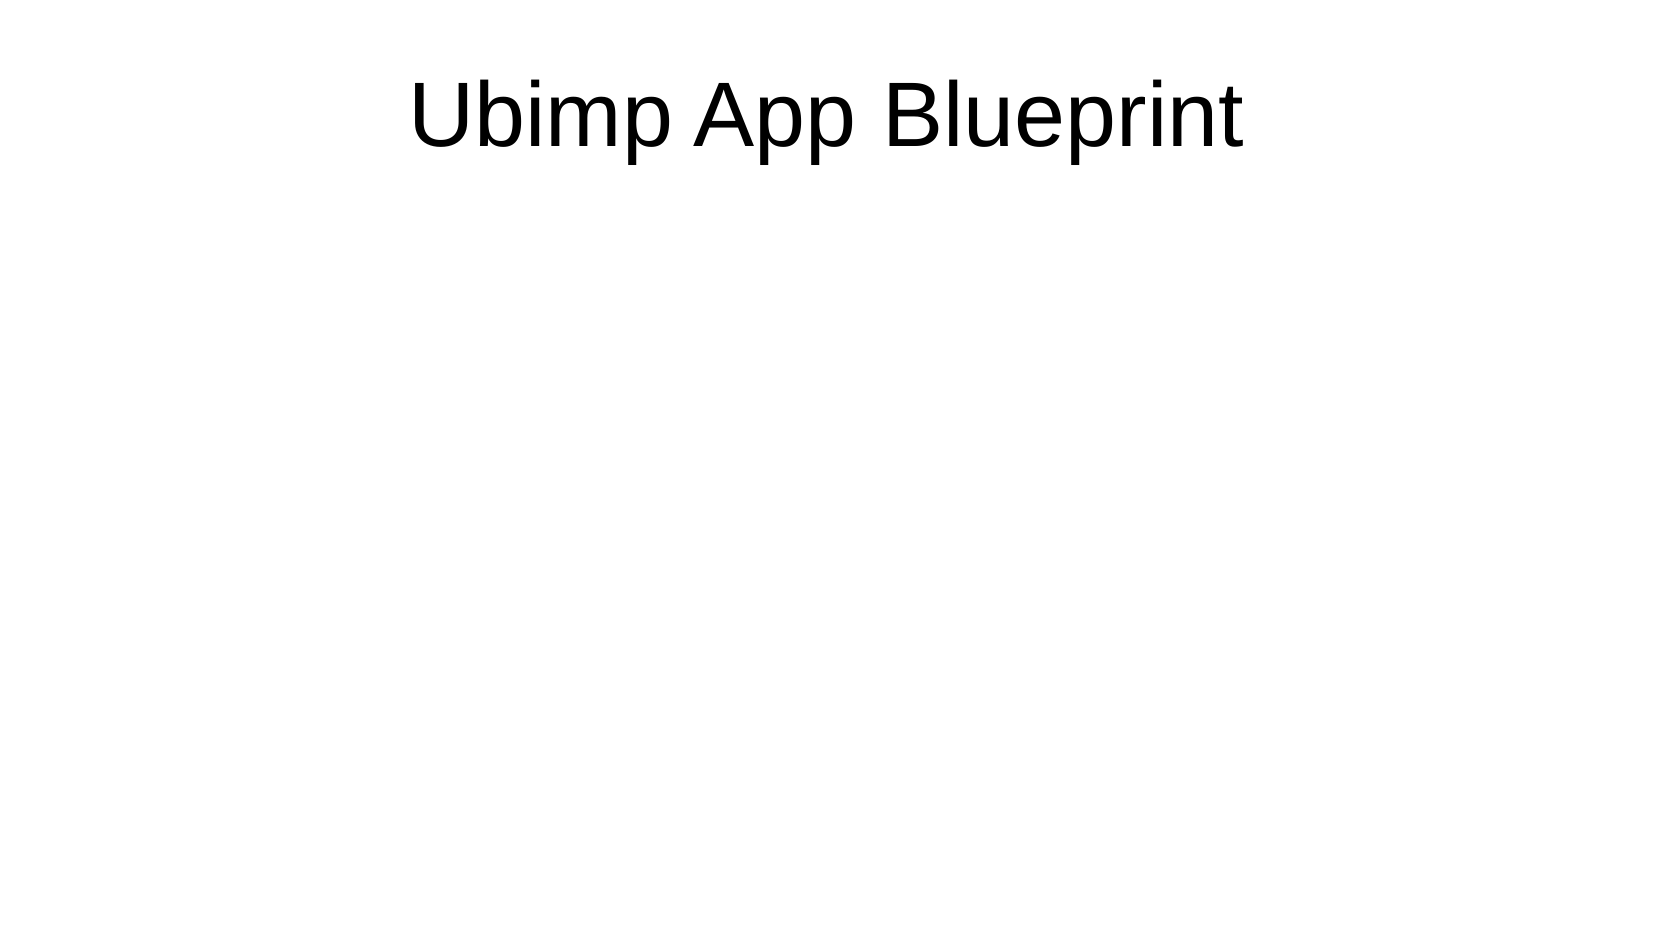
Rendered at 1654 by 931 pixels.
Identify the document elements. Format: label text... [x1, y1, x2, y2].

title Ubimp App Blueprint [82, 37, 1571, 193]
